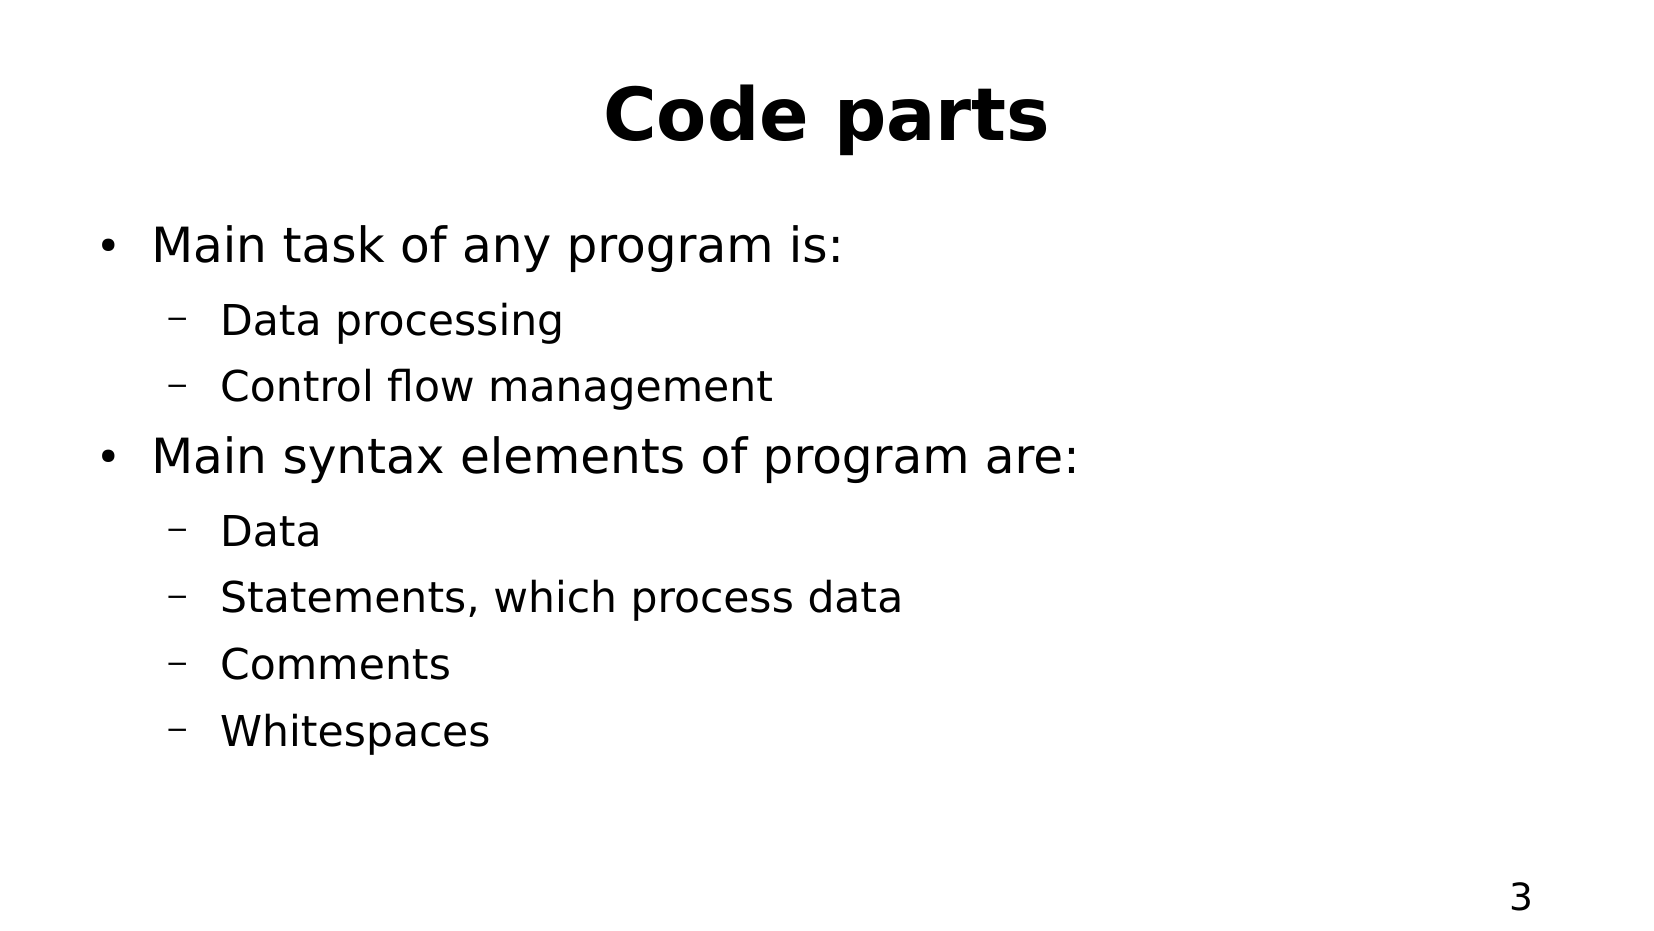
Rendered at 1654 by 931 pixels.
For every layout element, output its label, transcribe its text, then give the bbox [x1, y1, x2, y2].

title Code parts [82, 37, 1571, 193]
list Main task of any program is: Data processing Control flow management Main syntax elements of program are: Data Statements, which process data Comments Whitespaces [82, 217, 1538, 758]
